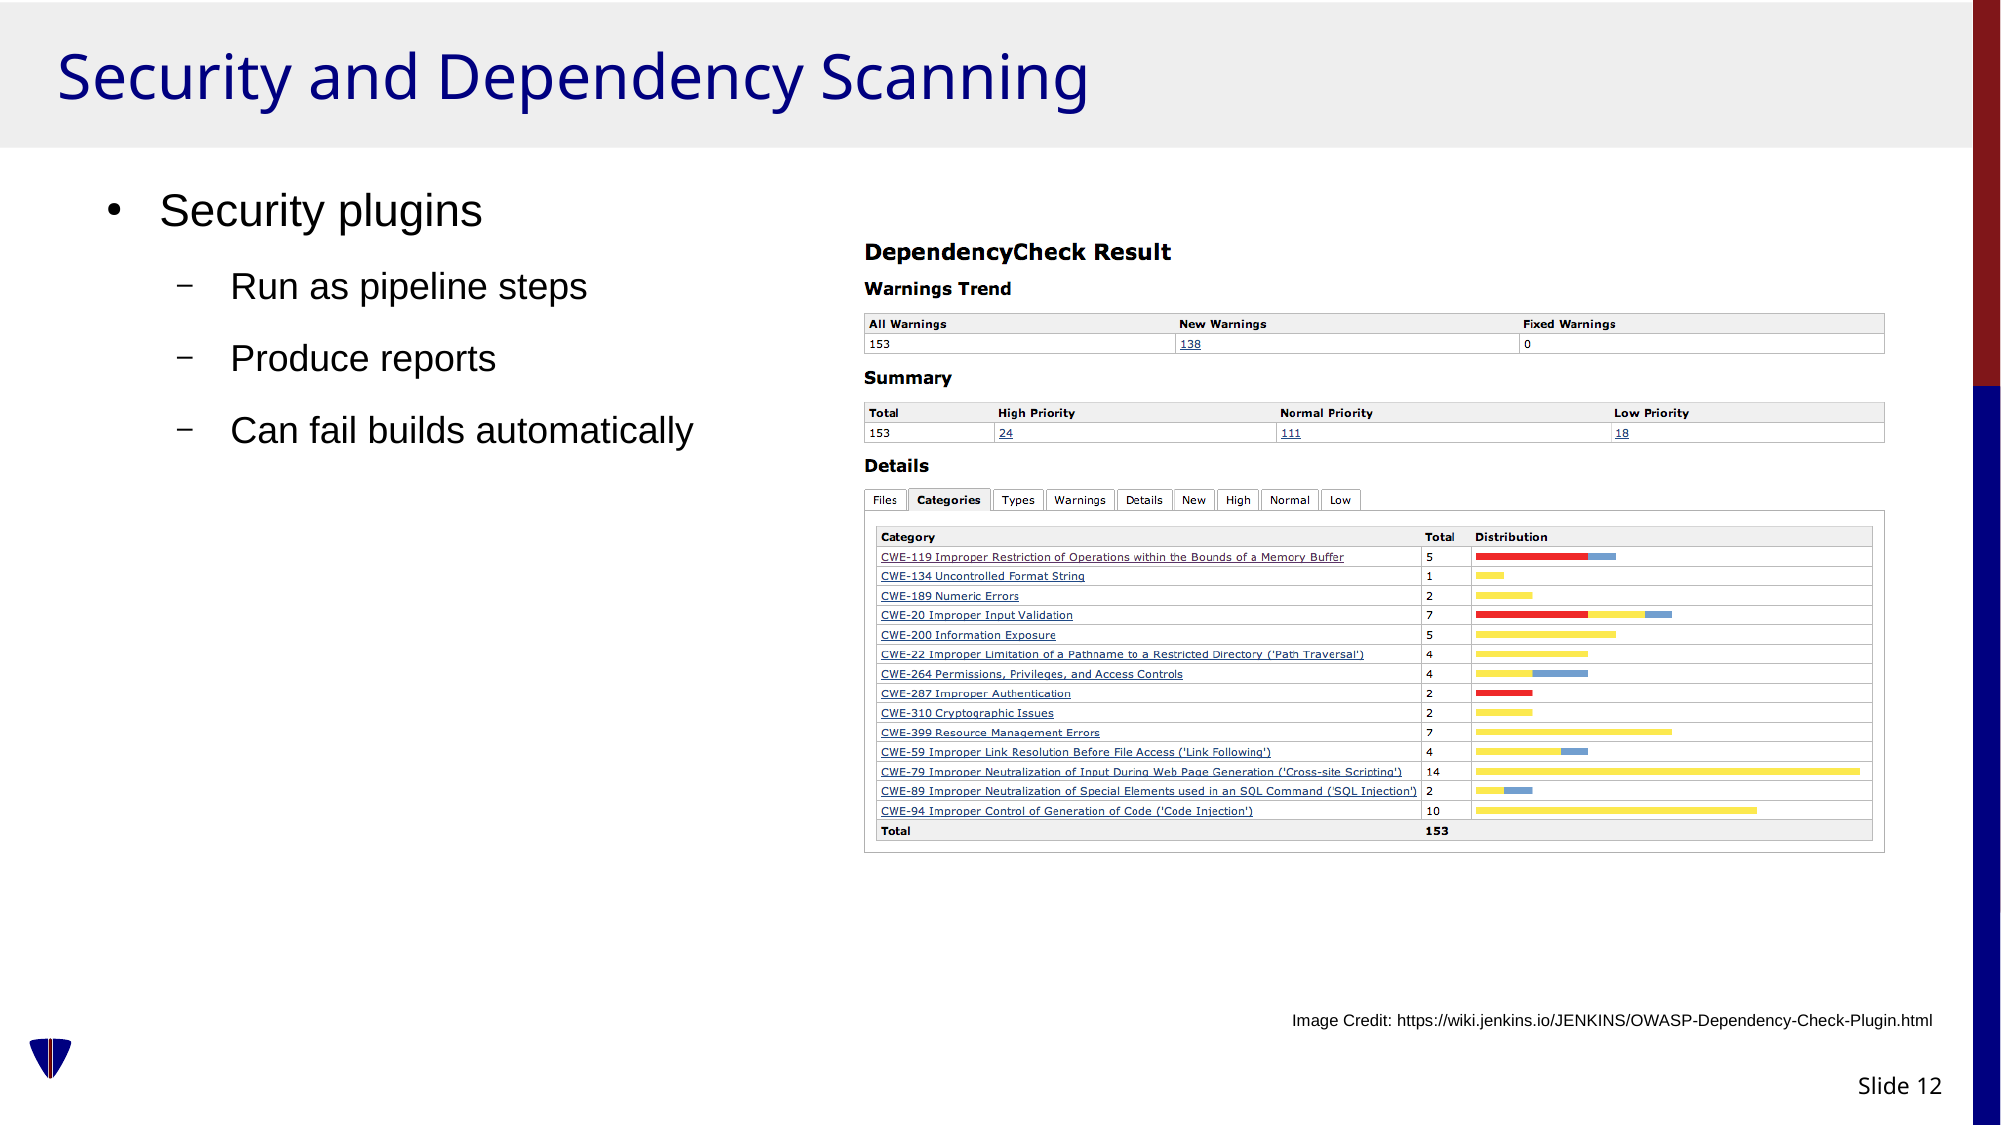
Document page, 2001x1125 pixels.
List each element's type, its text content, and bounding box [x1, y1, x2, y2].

title Security and Dependency Scanning [0, 2, 1973, 148]
list Security plugins Run as pipeline steps Produce reports Can fail builds automatically [88, 177, 1004, 1034]
text_box Image Credit: https://wiki.jenkins.io/JENKINS/OWASP-Dependency-Check-Plugin.html [1033, 1003, 1949, 1063]
picture [856, 236, 1890, 859]
